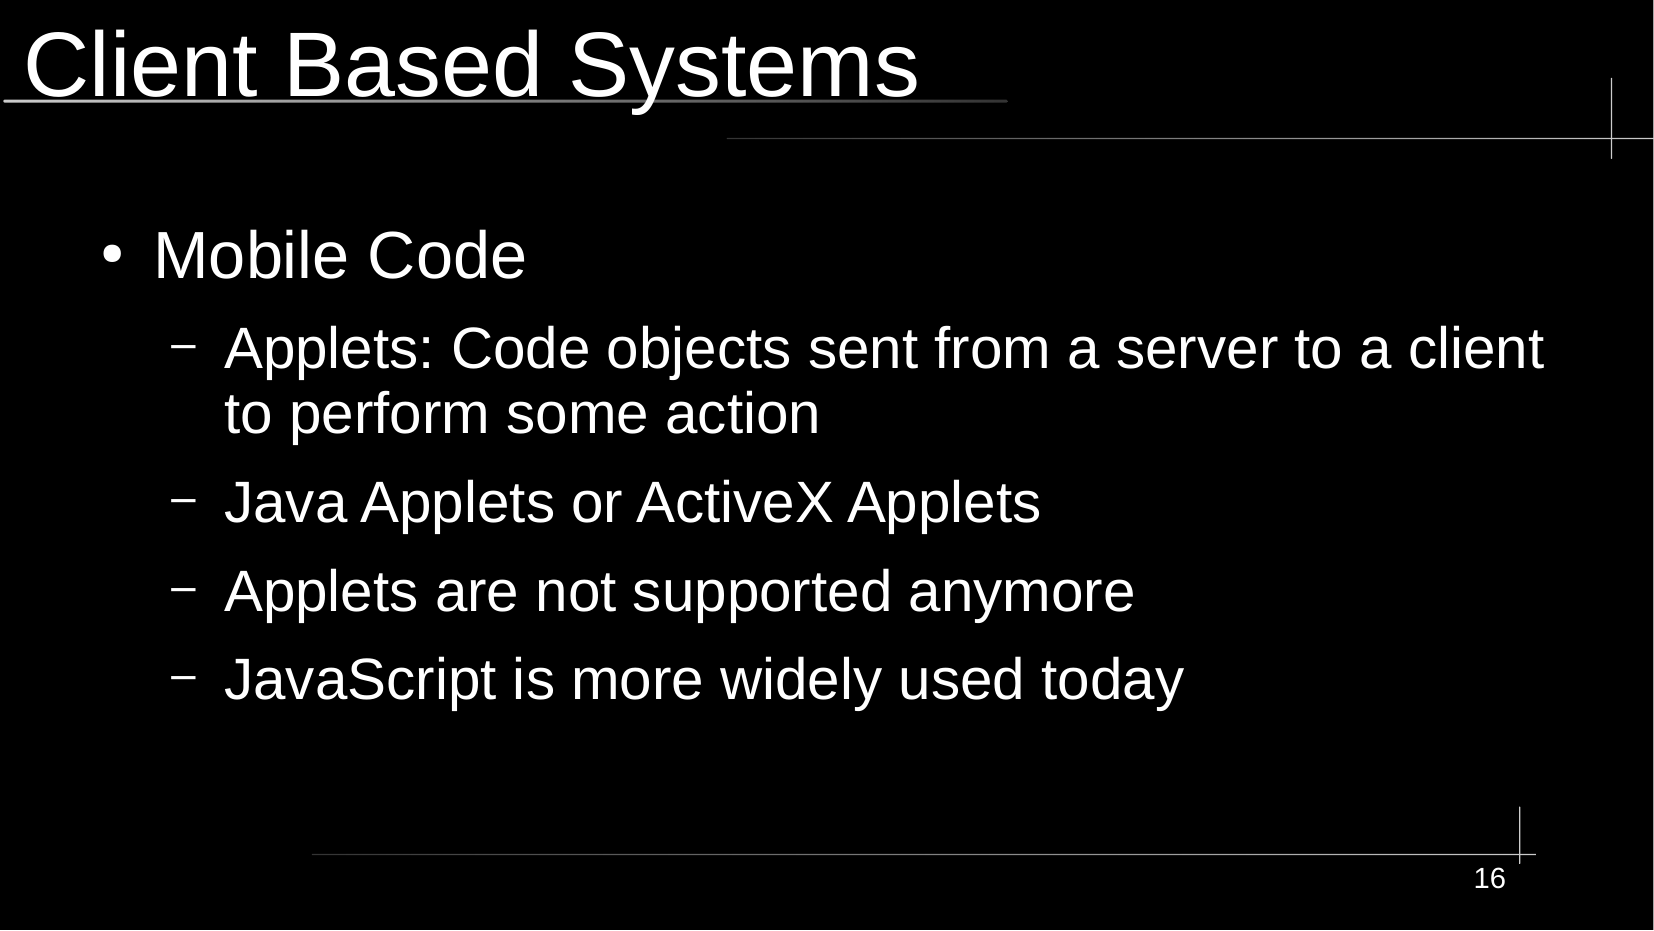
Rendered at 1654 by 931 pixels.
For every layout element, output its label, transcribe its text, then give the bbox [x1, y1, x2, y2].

title Client Based Systems [23, 11, 1589, 119]
list Mobile Code Applets: Code objects sent from a server to a client to perform some action Java Applets or ActiveX Applets Applets are not supported anymore JavaScript is more widely used today [82, 217, 1571, 851]
